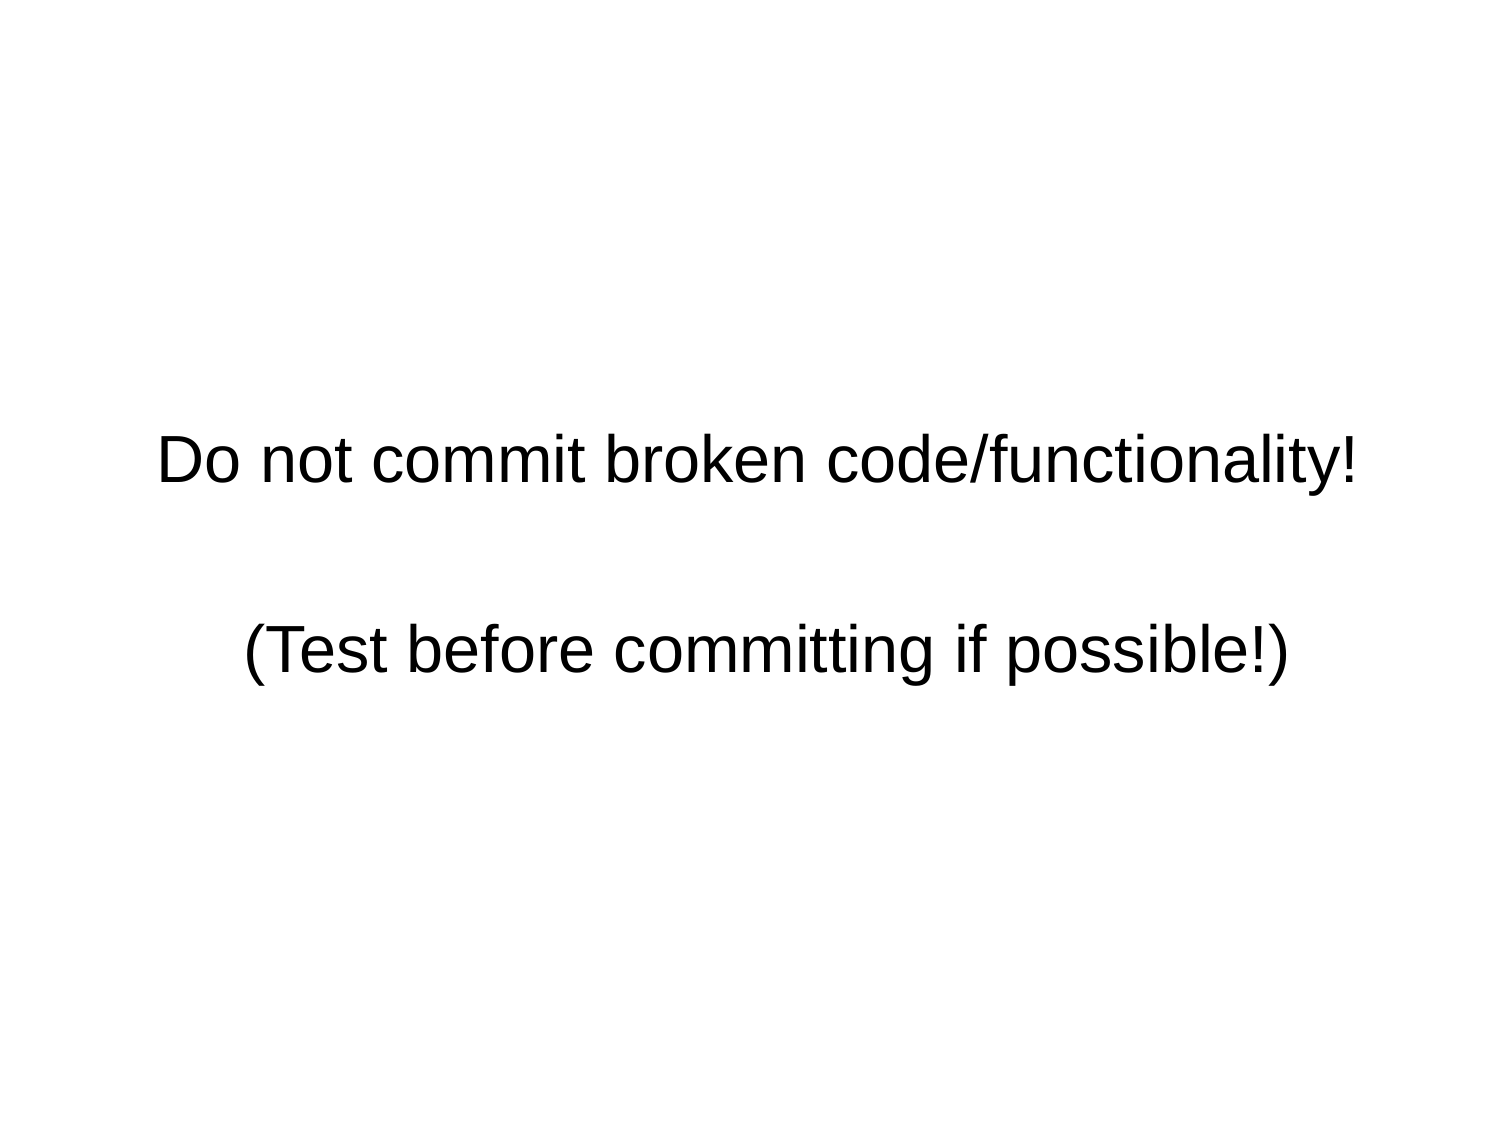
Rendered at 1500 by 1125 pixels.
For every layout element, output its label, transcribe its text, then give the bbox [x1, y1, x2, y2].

list Do not commit broken code/functionality! (Test before committing if possible!) [75, 66, 1425, 1006]
